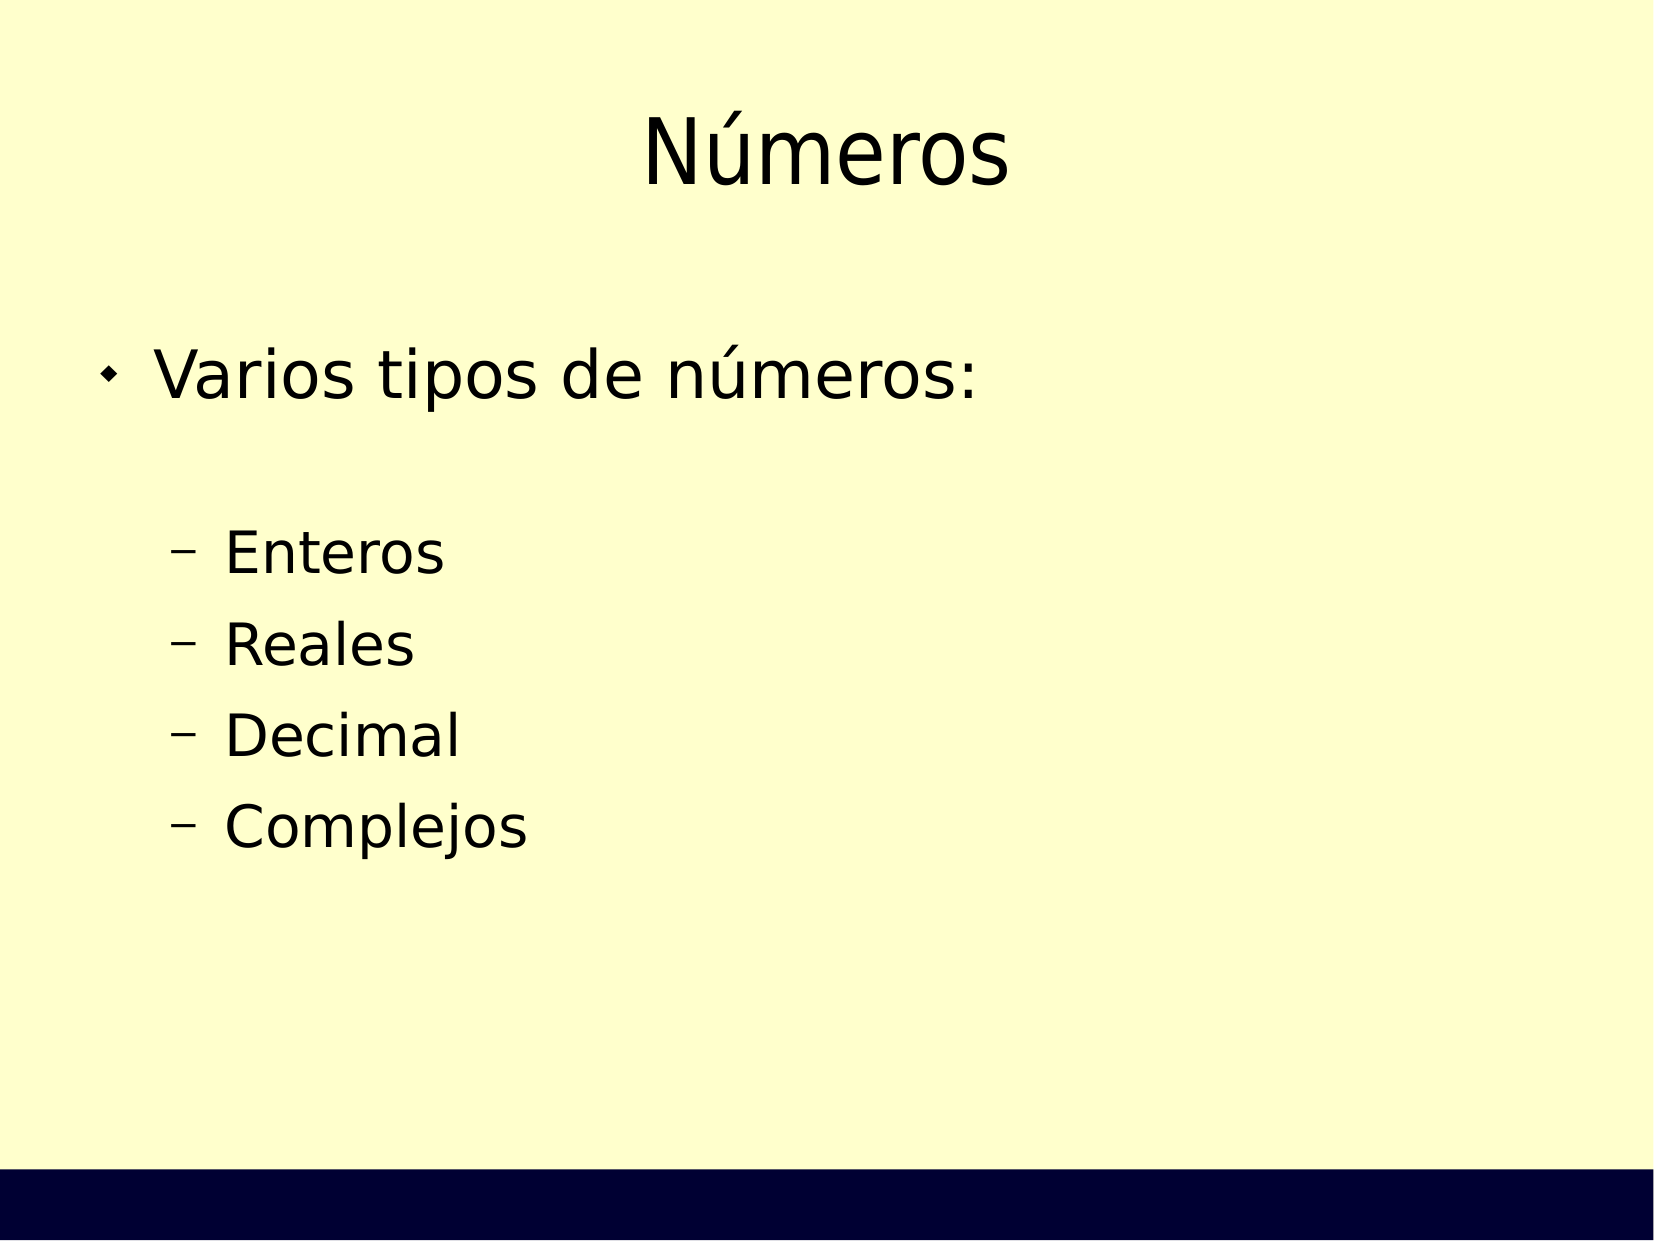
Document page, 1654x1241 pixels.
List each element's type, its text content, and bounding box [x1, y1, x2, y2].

list Varios tipos de números: Enteros Reales Decimal Complejos [82, 290, 1538, 1010]
title Números [82, 49, 1571, 257]
